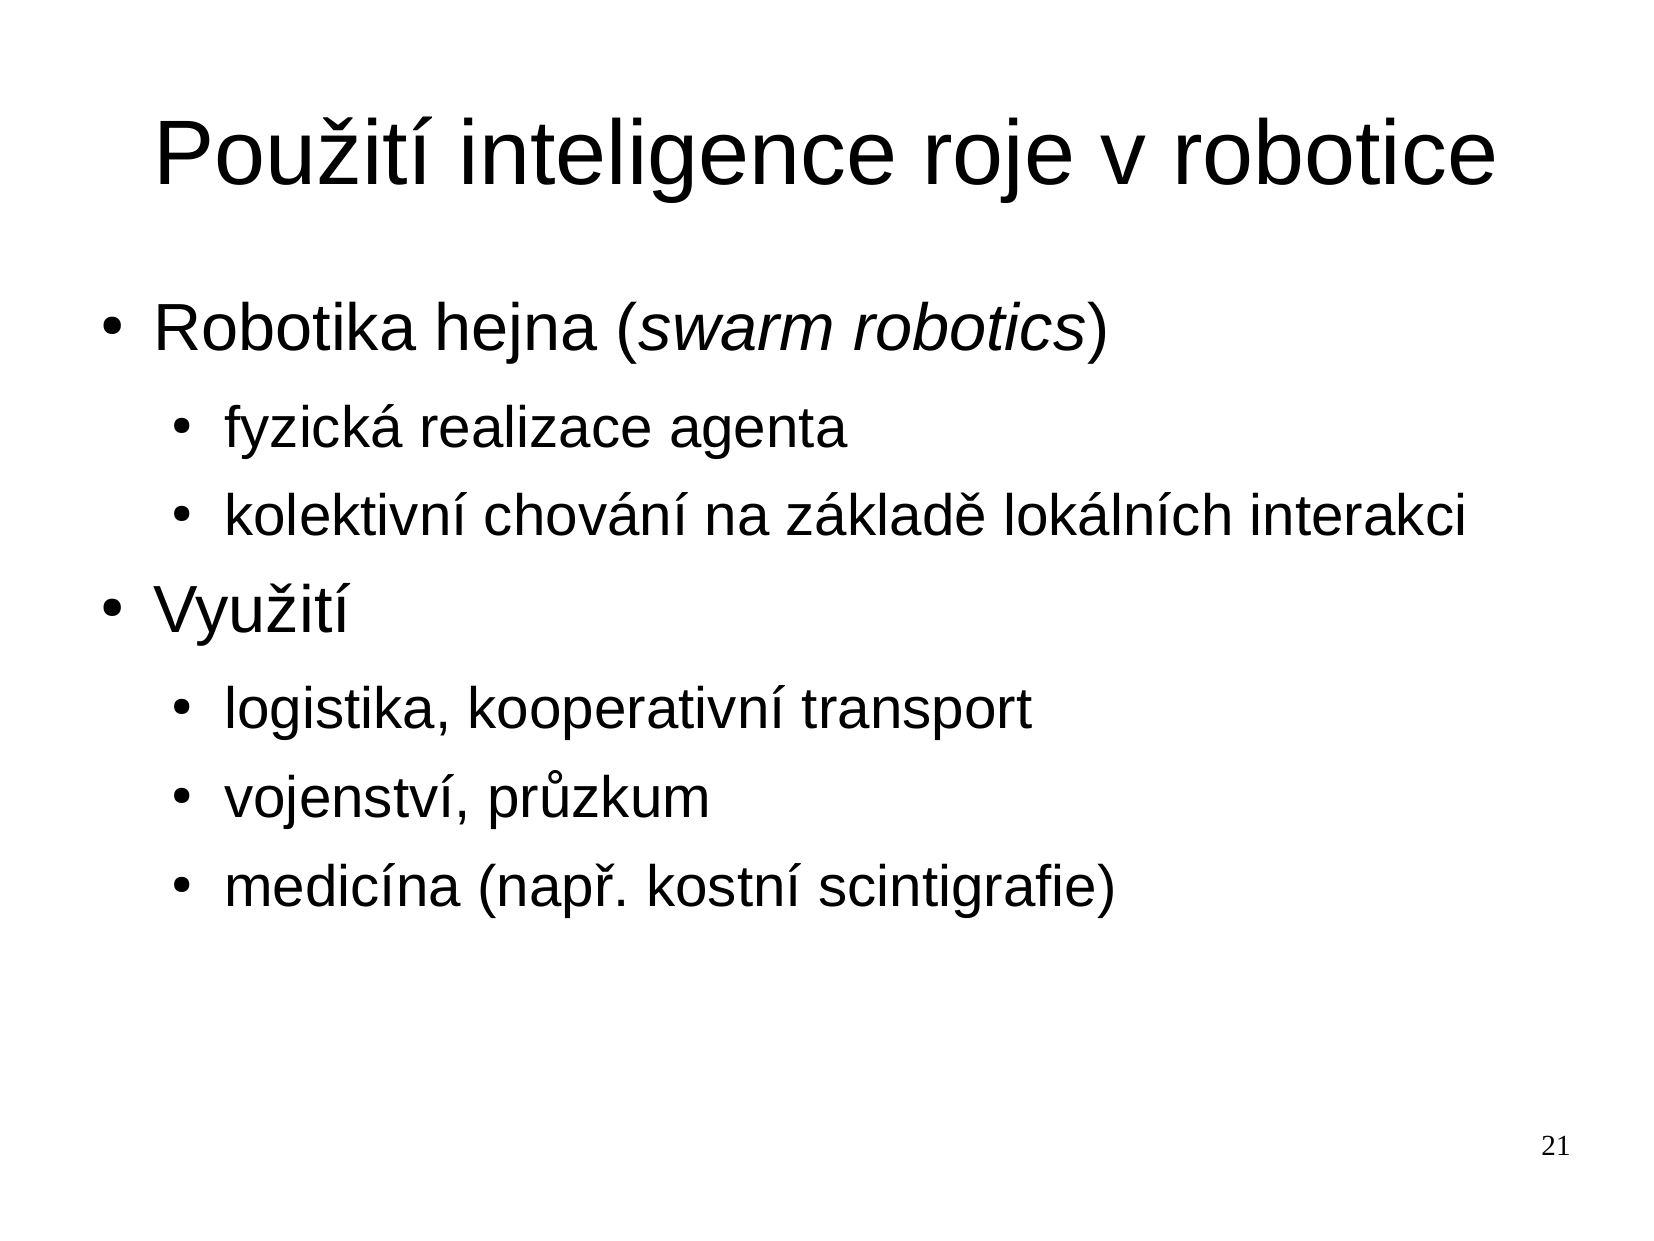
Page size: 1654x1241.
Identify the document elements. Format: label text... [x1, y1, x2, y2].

list Robotika hejna (swarm robotics) fyzická realizace agenta kolektivní chování na základě lokálních interakci Využití logistika, kooperativní transport vojenství, průzkum medicína (např. kostní scintigrafie) [82, 290, 1571, 1109]
title Použití inteligence roje v robotice [82, 49, 1571, 257]
